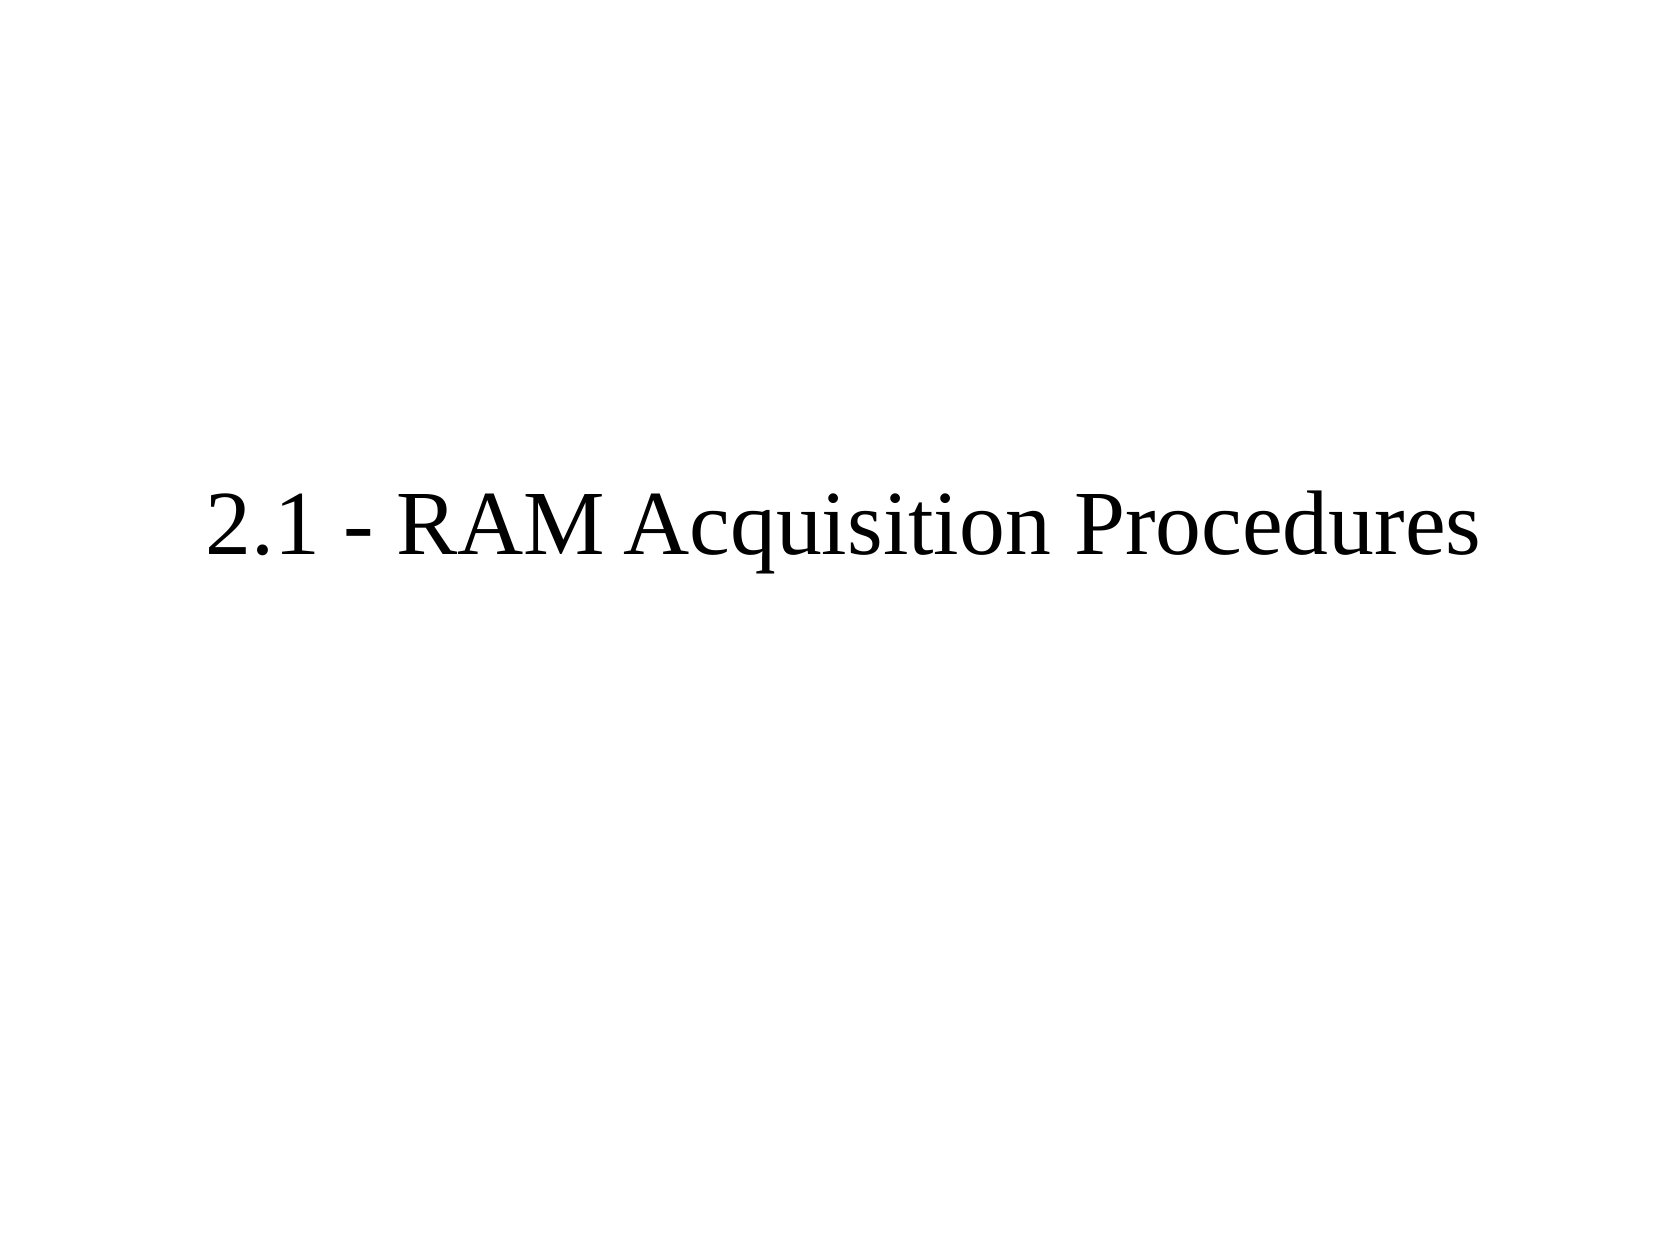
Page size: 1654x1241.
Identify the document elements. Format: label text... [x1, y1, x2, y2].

title 2.1 - RAM Acquisition Procedures [124, 385, 1530, 652]
